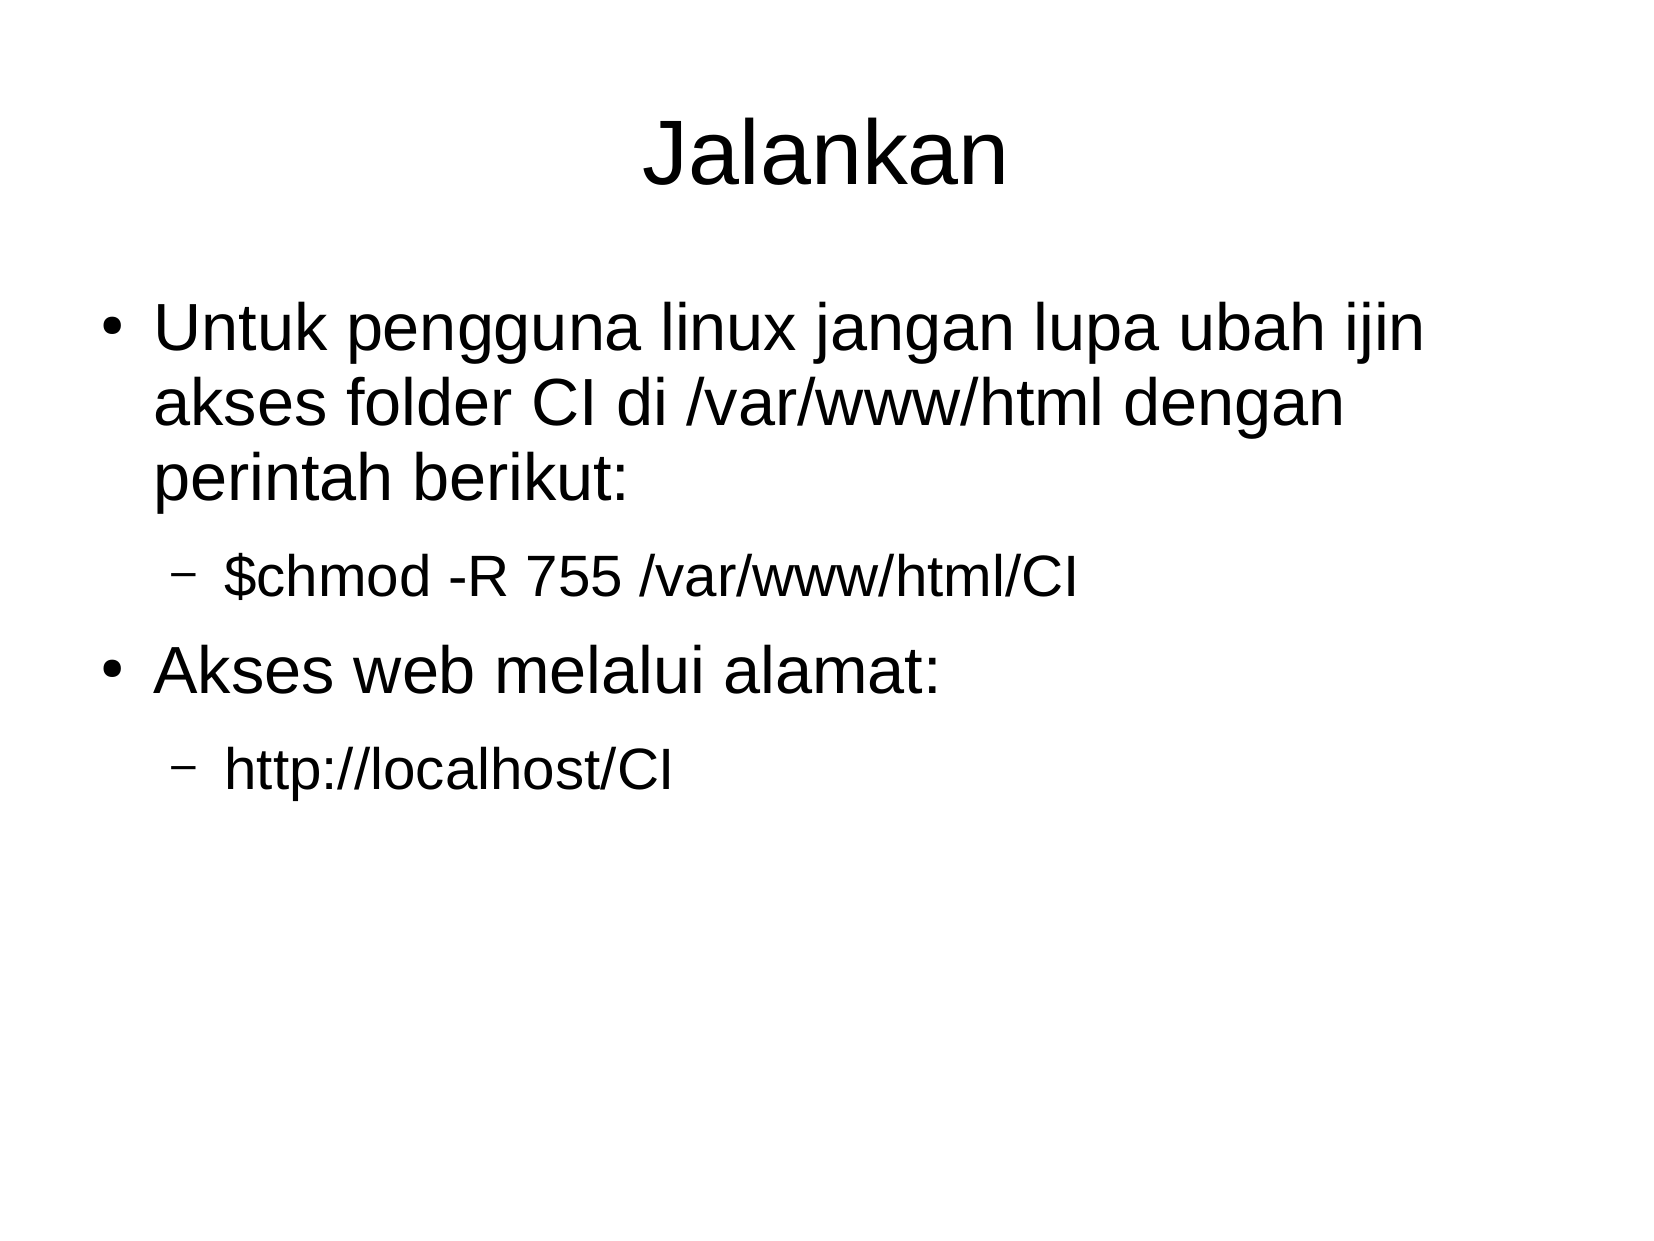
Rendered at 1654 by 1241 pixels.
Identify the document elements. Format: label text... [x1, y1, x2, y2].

list Untuk pengguna linux jangan lupa ubah ijin akses folder CI di /var/www/html dengan perintah berikut: $chmod -R 755 /var/www/html/CI Akses web melalui alamat: http://localhost/CI [82, 290, 1571, 1010]
title Jalankan [82, 49, 1571, 257]
